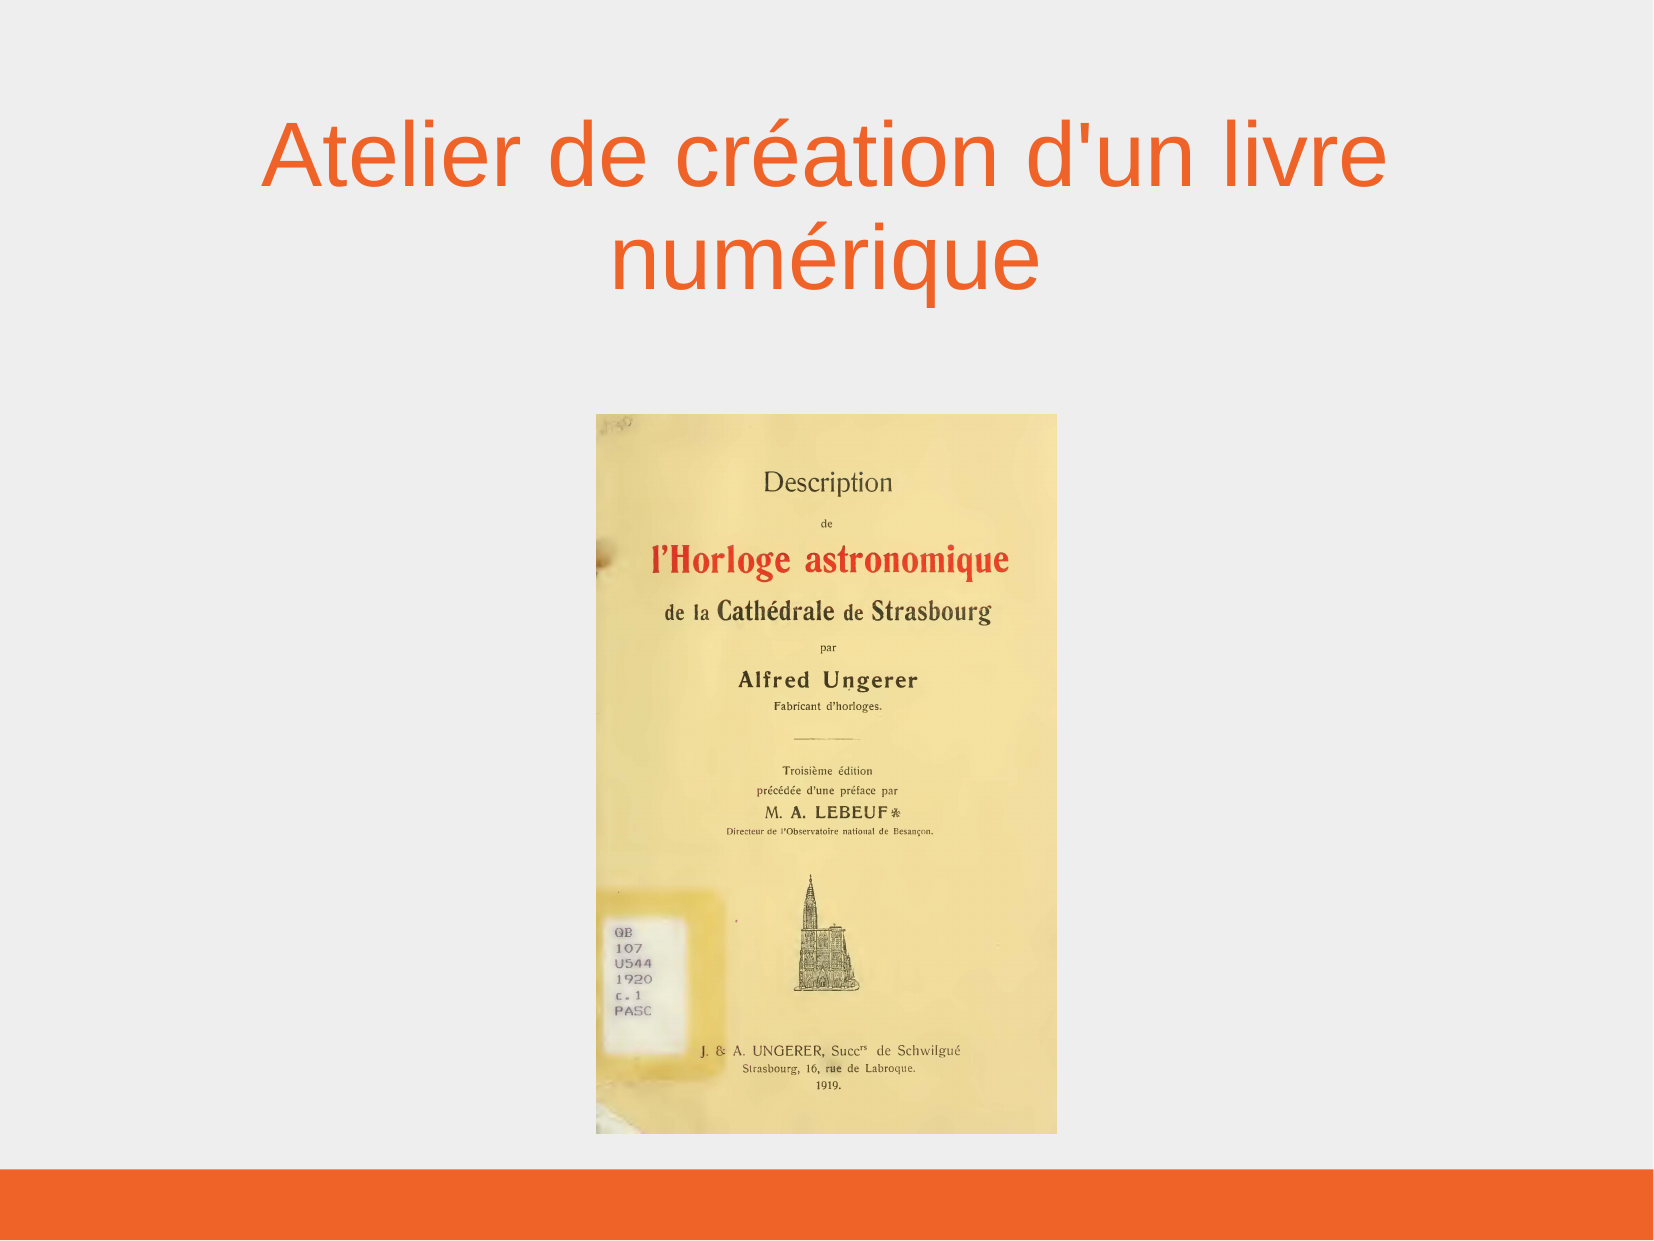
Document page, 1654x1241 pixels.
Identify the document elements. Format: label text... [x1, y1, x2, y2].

title Atelier de création d'un livre numérique [82, 102, 1571, 310]
text_box [0, 1169, 1654, 1241]
picture [596, 414, 1057, 1134]
